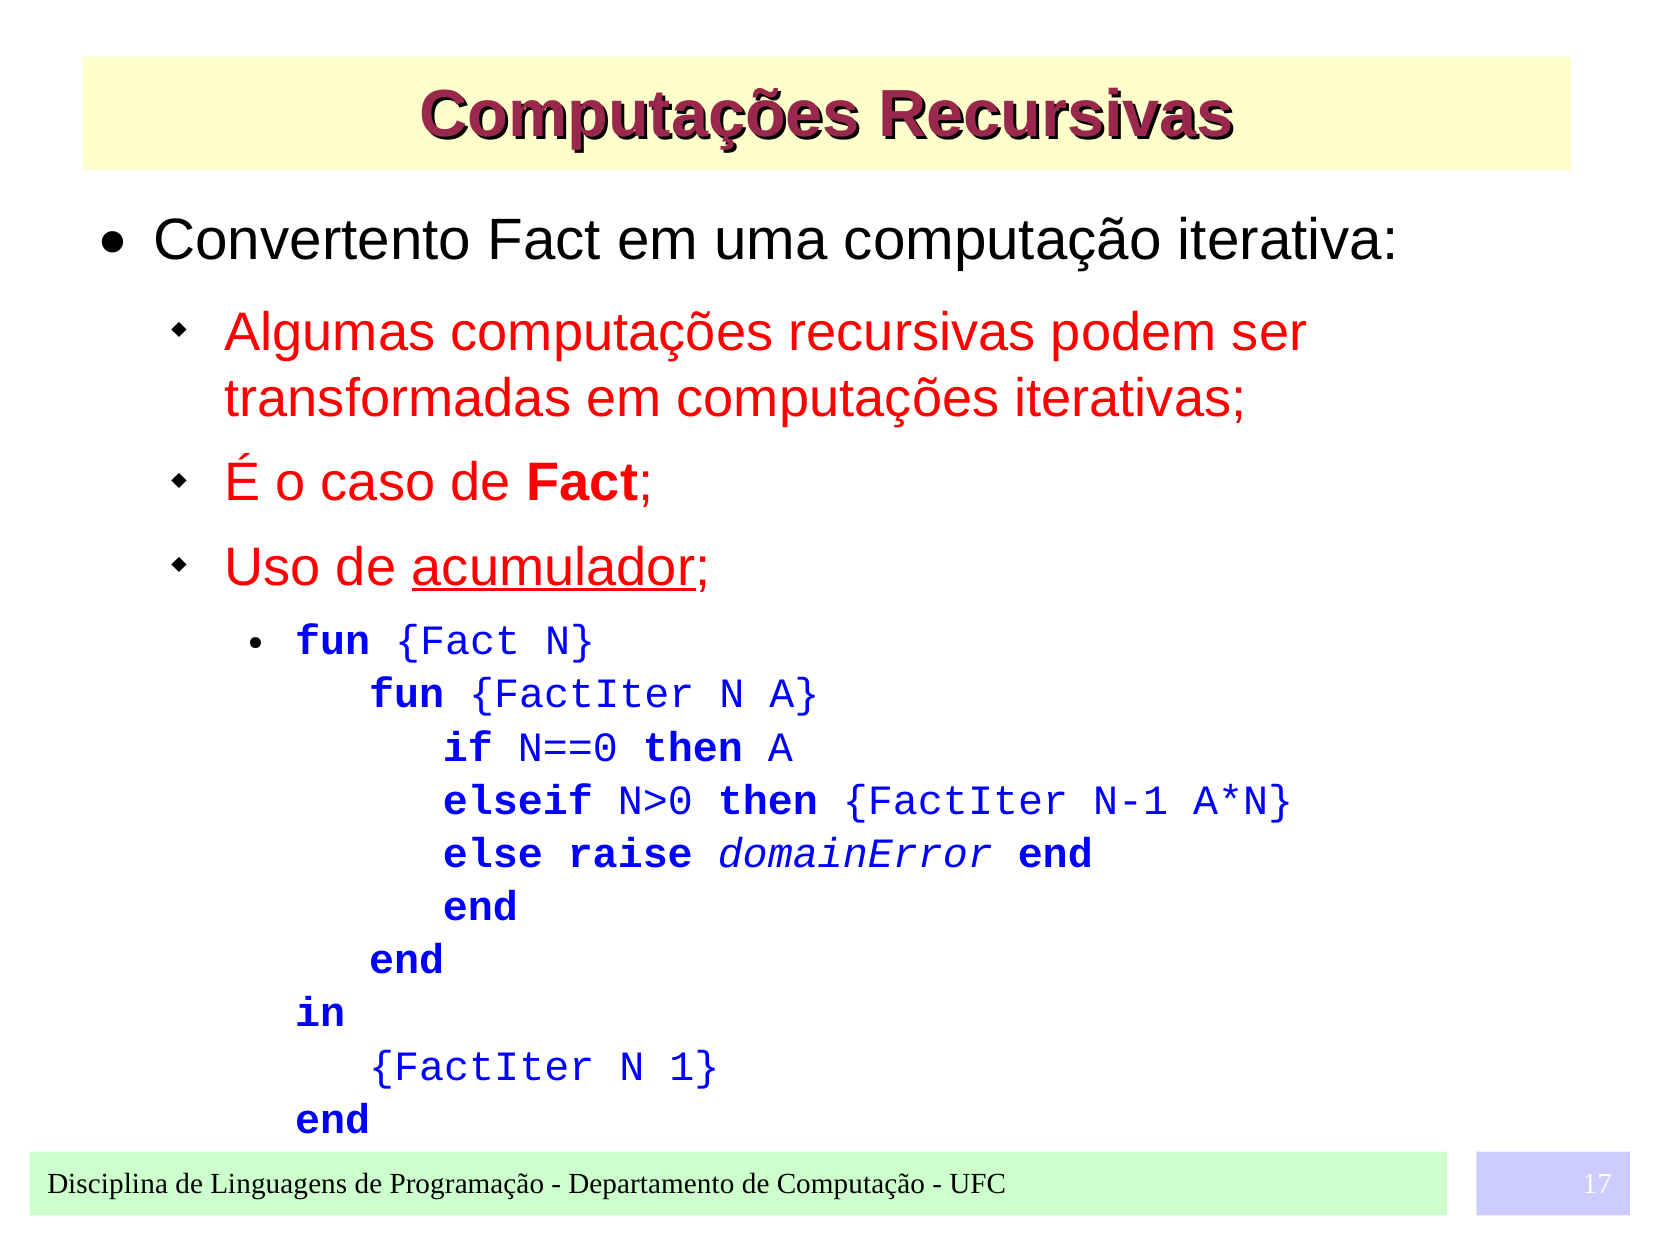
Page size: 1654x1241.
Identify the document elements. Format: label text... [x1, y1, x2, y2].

list Convertento Fact em uma computação iterativa: Algumas computações recursivas podem ser transformadas em computações iterativas; É o caso de Fact; Uso de acumulador; fun {Fact N} fun {FactIter N A} if N==0 then A elseif N>0 then {FactIter N-1 A*N} else raise domainError end end end in {FactIter N 1} end [82, 206, 1571, 1150]
title Computações Recursivas [82, 56, 1571, 170]
